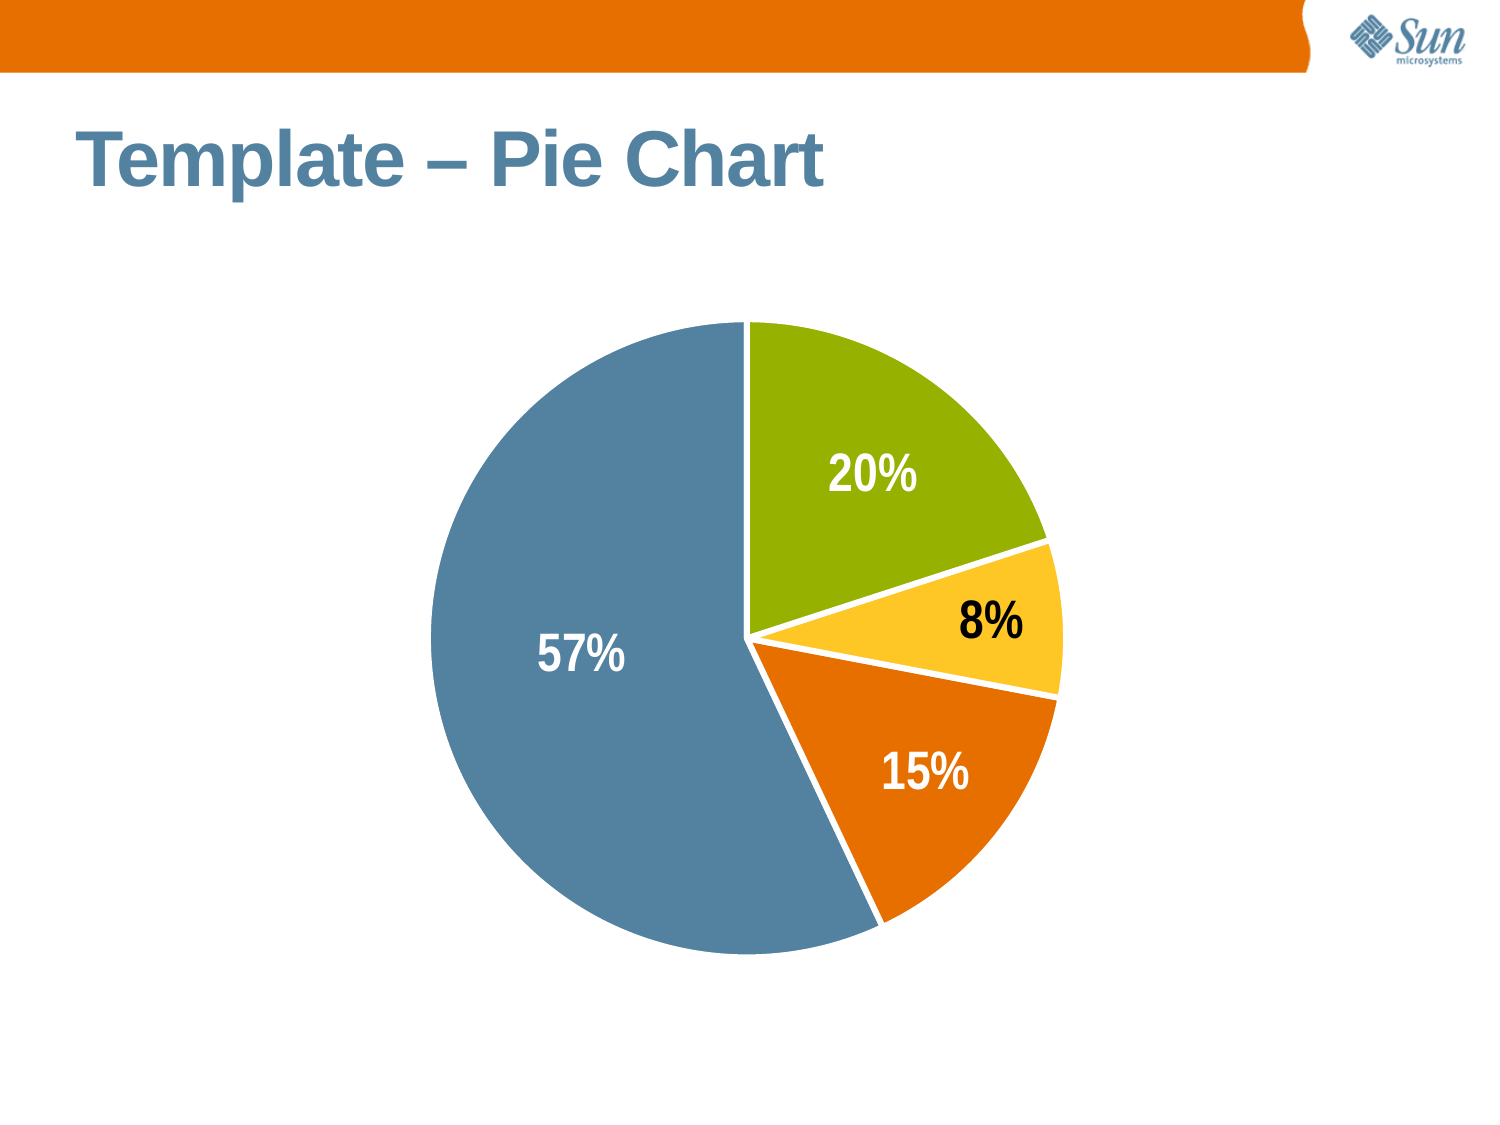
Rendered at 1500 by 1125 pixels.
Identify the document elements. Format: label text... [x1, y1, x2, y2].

text_box 57% [525, 622, 639, 689]
chart [266, 312, 1213, 967]
text_box 20% [817, 442, 930, 509]
picture [0, 0, 1500, 75]
title Template – Pie Chart [75, 122, 1438, 228]
text_box 8% [935, 589, 1049, 656]
text_box 15% [869, 740, 983, 807]
